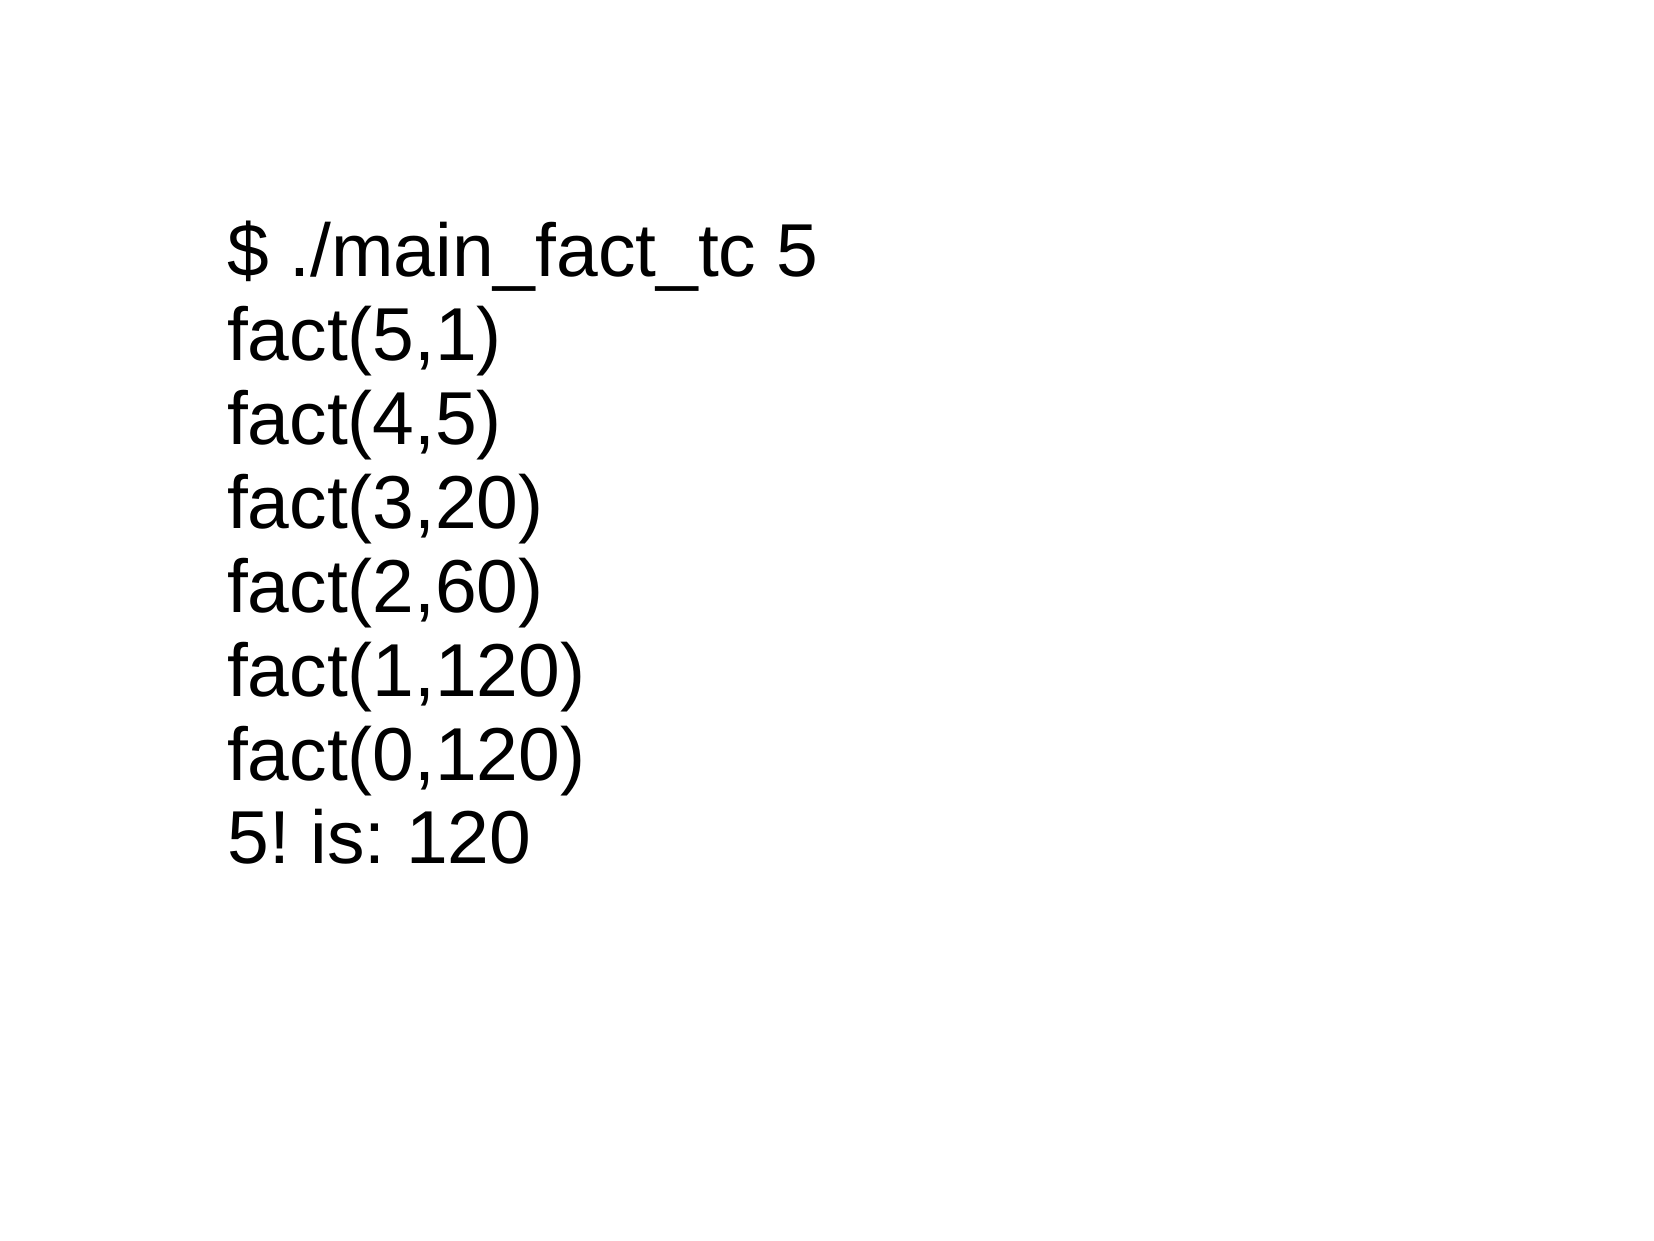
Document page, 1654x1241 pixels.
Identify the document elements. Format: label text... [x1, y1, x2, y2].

text_box $ ./main_fact_tc 5 fact(5,1) fact(4,5) fact(3,20) fact(2,60) fact(1,120) fact(0,120) 5! is: 120 [212, 200, 1264, 888]
